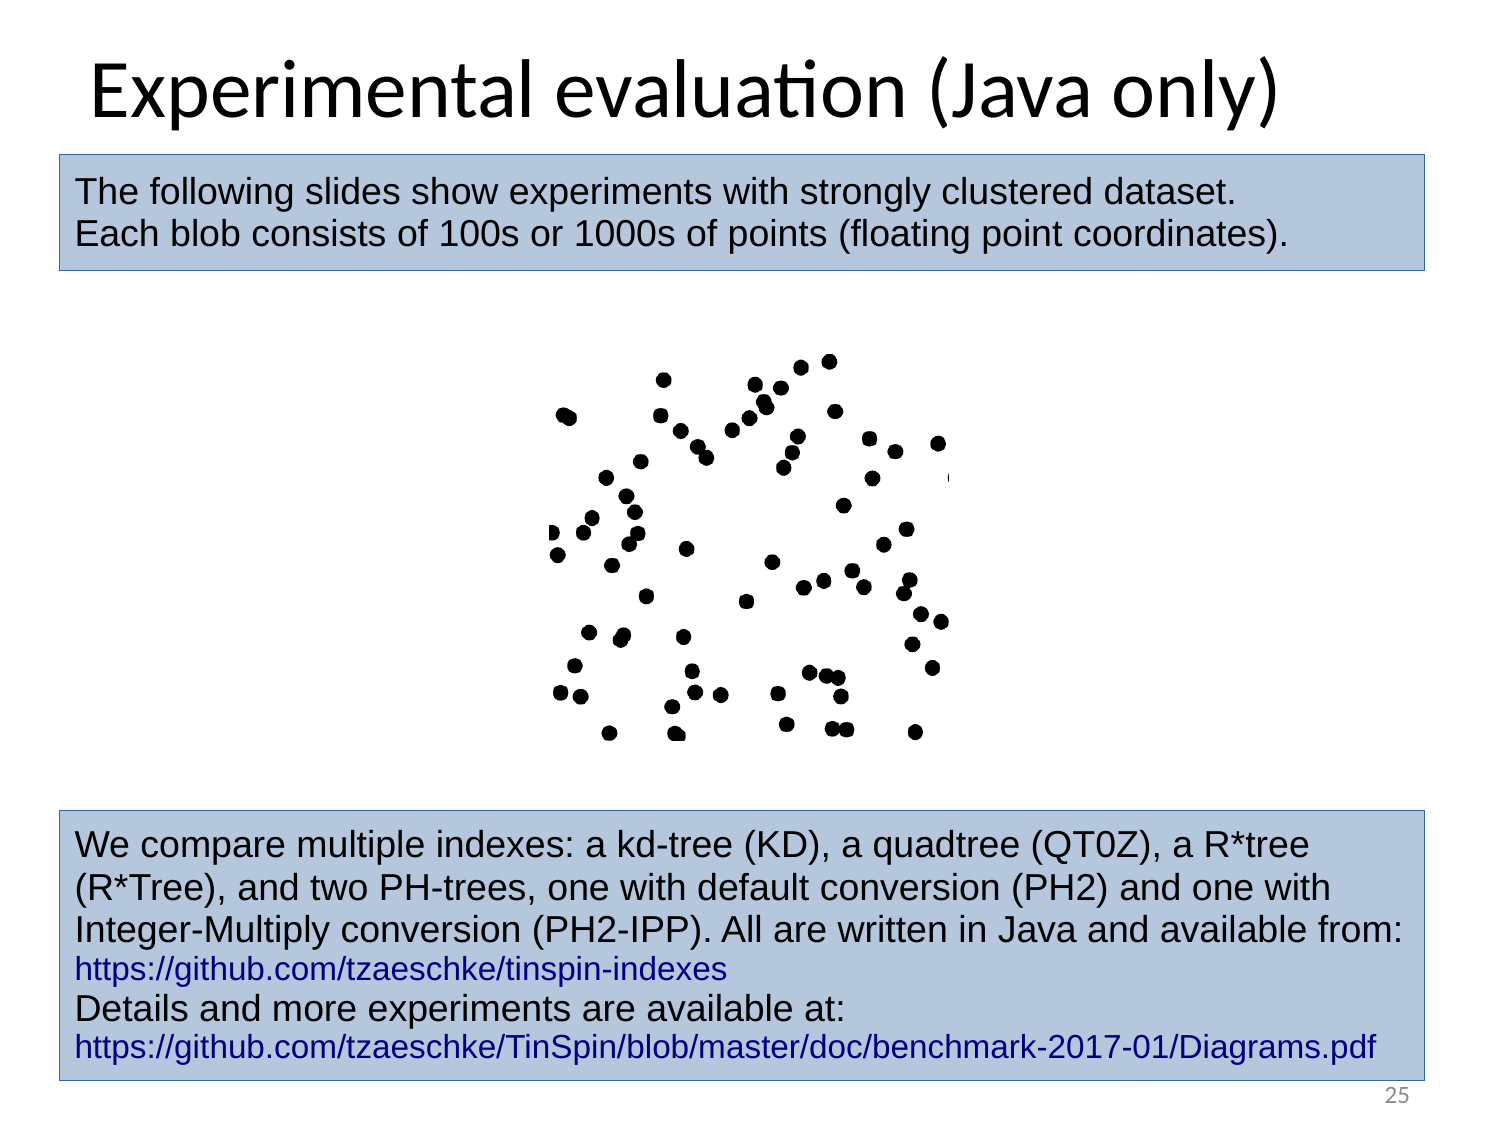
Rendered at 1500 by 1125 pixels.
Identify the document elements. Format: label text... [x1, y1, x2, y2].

text_box The following slides show experiments with strongly clustered dataset. Each blob consists of 100s or 1000s of points (floating point coordinates). [59, 154, 1425, 271]
picture [549, 354, 949, 741]
text_box Experimental evaluation (Java only) [75, 12, 1425, 154]
text_box We compare multiple indexes: a kd-tree (KD), a quadtree (QT0Z), a R*tree (R*Tree), and two PH-trees, one with default conversion (PH2) and one with Integer-Multiply conversion (PH2-IPP). All are written in Java and available from: https://github.com/tzaeschke/tinspin-indexes Details and more experiments are available at: https://github.com/tzaeschke/TinSpin/blob/master/doc/benchmark-2017-01/Diagrams.pdf [59, 810, 1425, 1081]
text_box <number> [1074, 1081, 1425, 1107]
